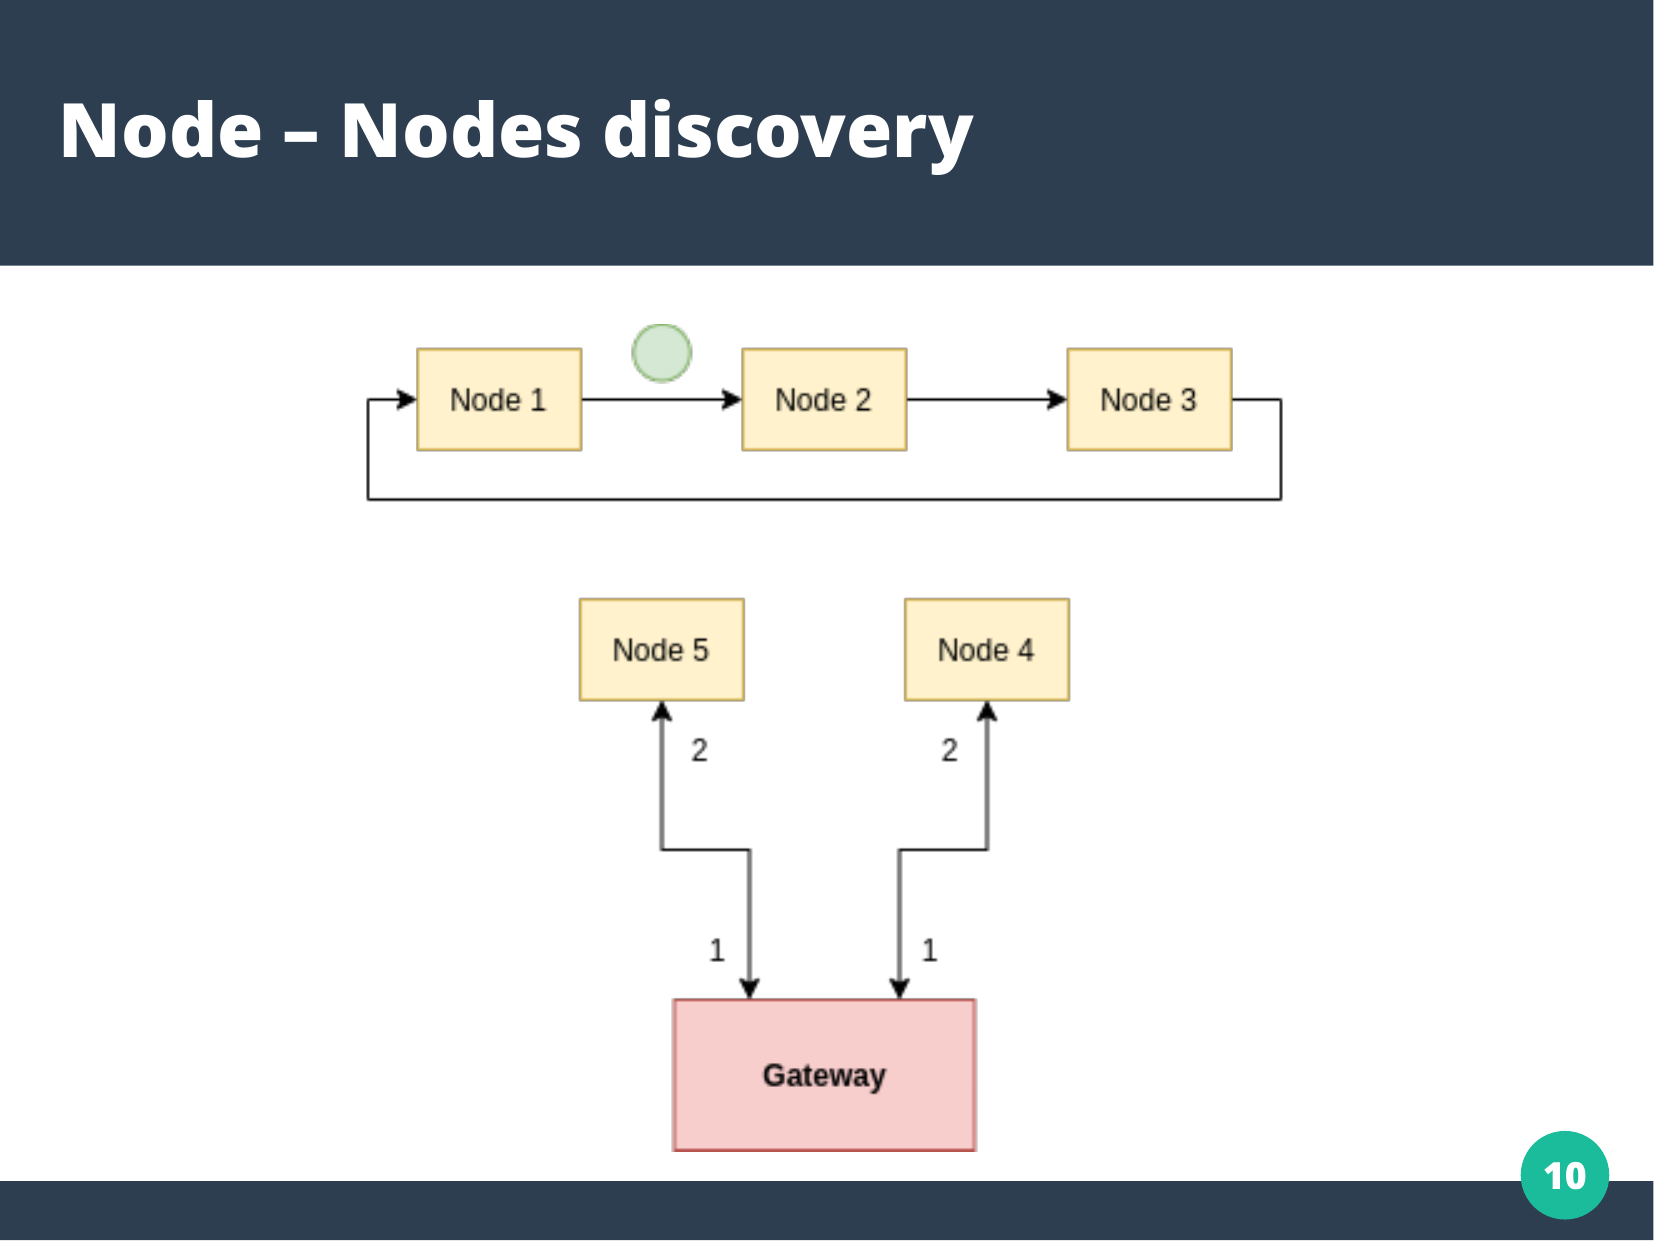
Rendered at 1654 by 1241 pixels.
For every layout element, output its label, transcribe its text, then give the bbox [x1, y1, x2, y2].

title Node – Nodes discovery [59, 49, 1595, 207]
picture [350, 324, 1303, 1152]
